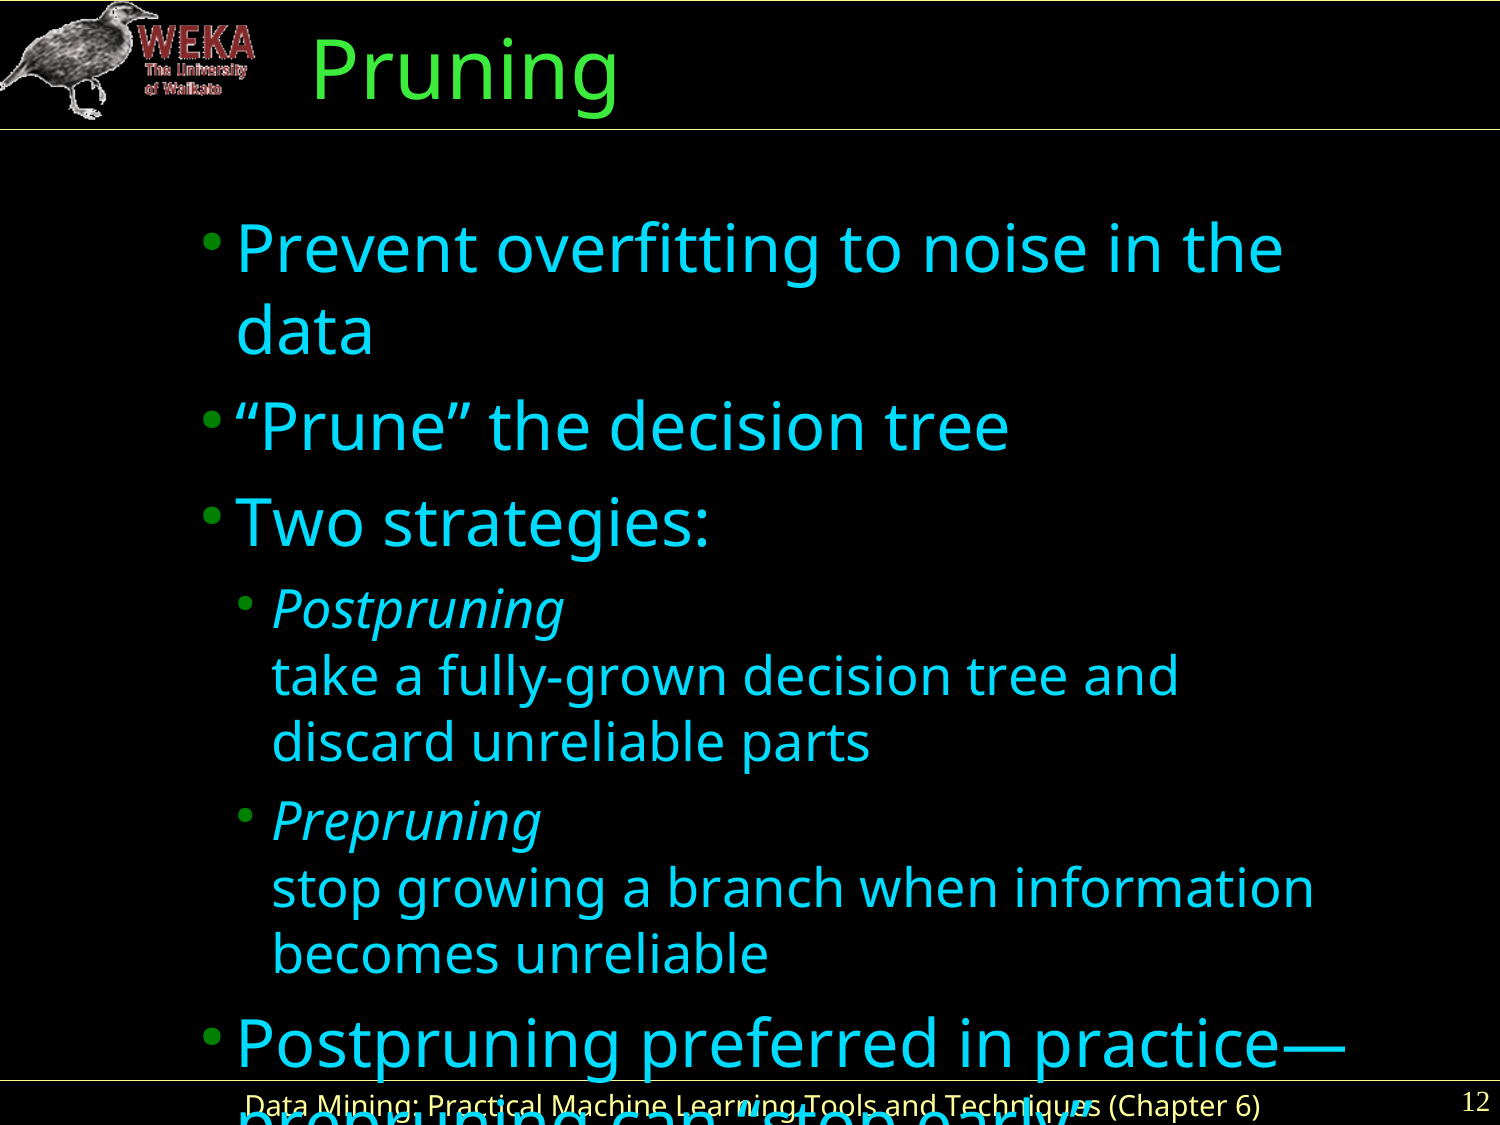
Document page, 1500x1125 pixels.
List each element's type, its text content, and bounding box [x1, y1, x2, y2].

title Pruning [295, 0, 1500, 148]
list Prevent overfitting to noise in the data “Prune” the decision tree Two strategies: Postpruning take a fully-grown decision tree and discard unreliable parts Prepruning stop growing a branch when information becomes unreliable Postpruning preferred in practice—prepruning can “stop early” [149, 200, 1388, 1085]
picture [0, 1, 266, 129]
